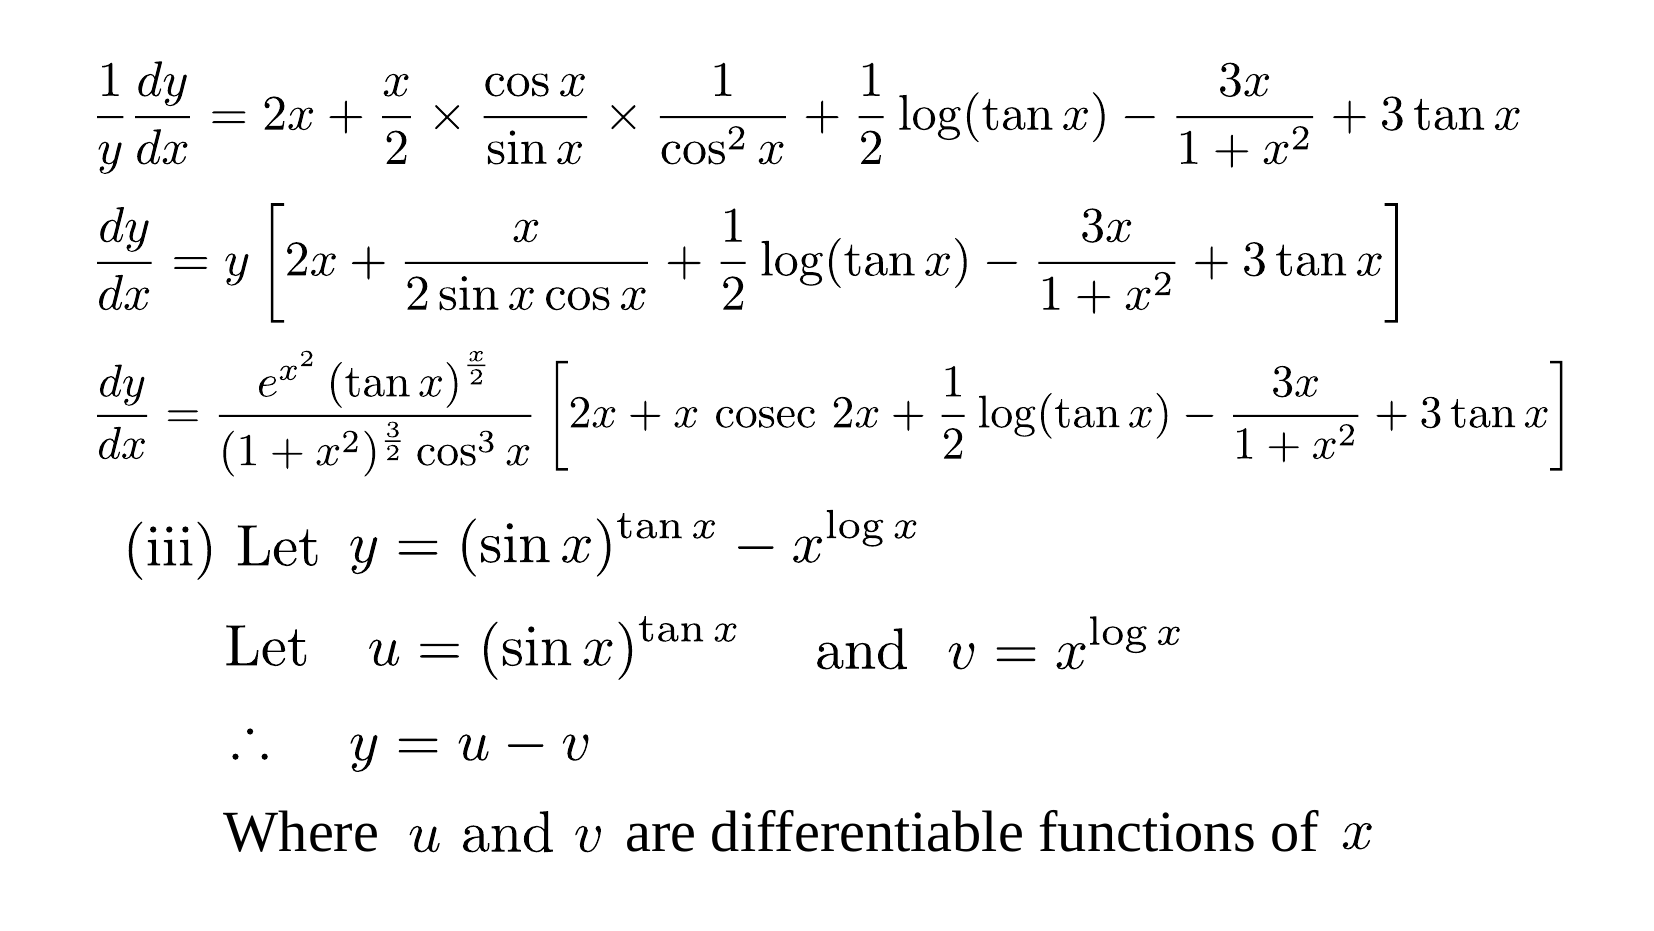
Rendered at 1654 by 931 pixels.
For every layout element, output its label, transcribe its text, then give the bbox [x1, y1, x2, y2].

text_box [97, 203, 1398, 323]
title Where are differentiable functions of [47, 37, 1607, 886]
text_box [817, 616, 1180, 670]
text_box [350, 734, 589, 772]
text_box [1342, 822, 1372, 850]
text_box [125, 521, 318, 580]
text_box [232, 728, 268, 760]
text_box [97, 350, 1563, 477]
text_box [226, 616, 737, 680]
text_box [350, 509, 917, 577]
text_box [97, 61, 1520, 174]
text_box [409, 811, 601, 853]
